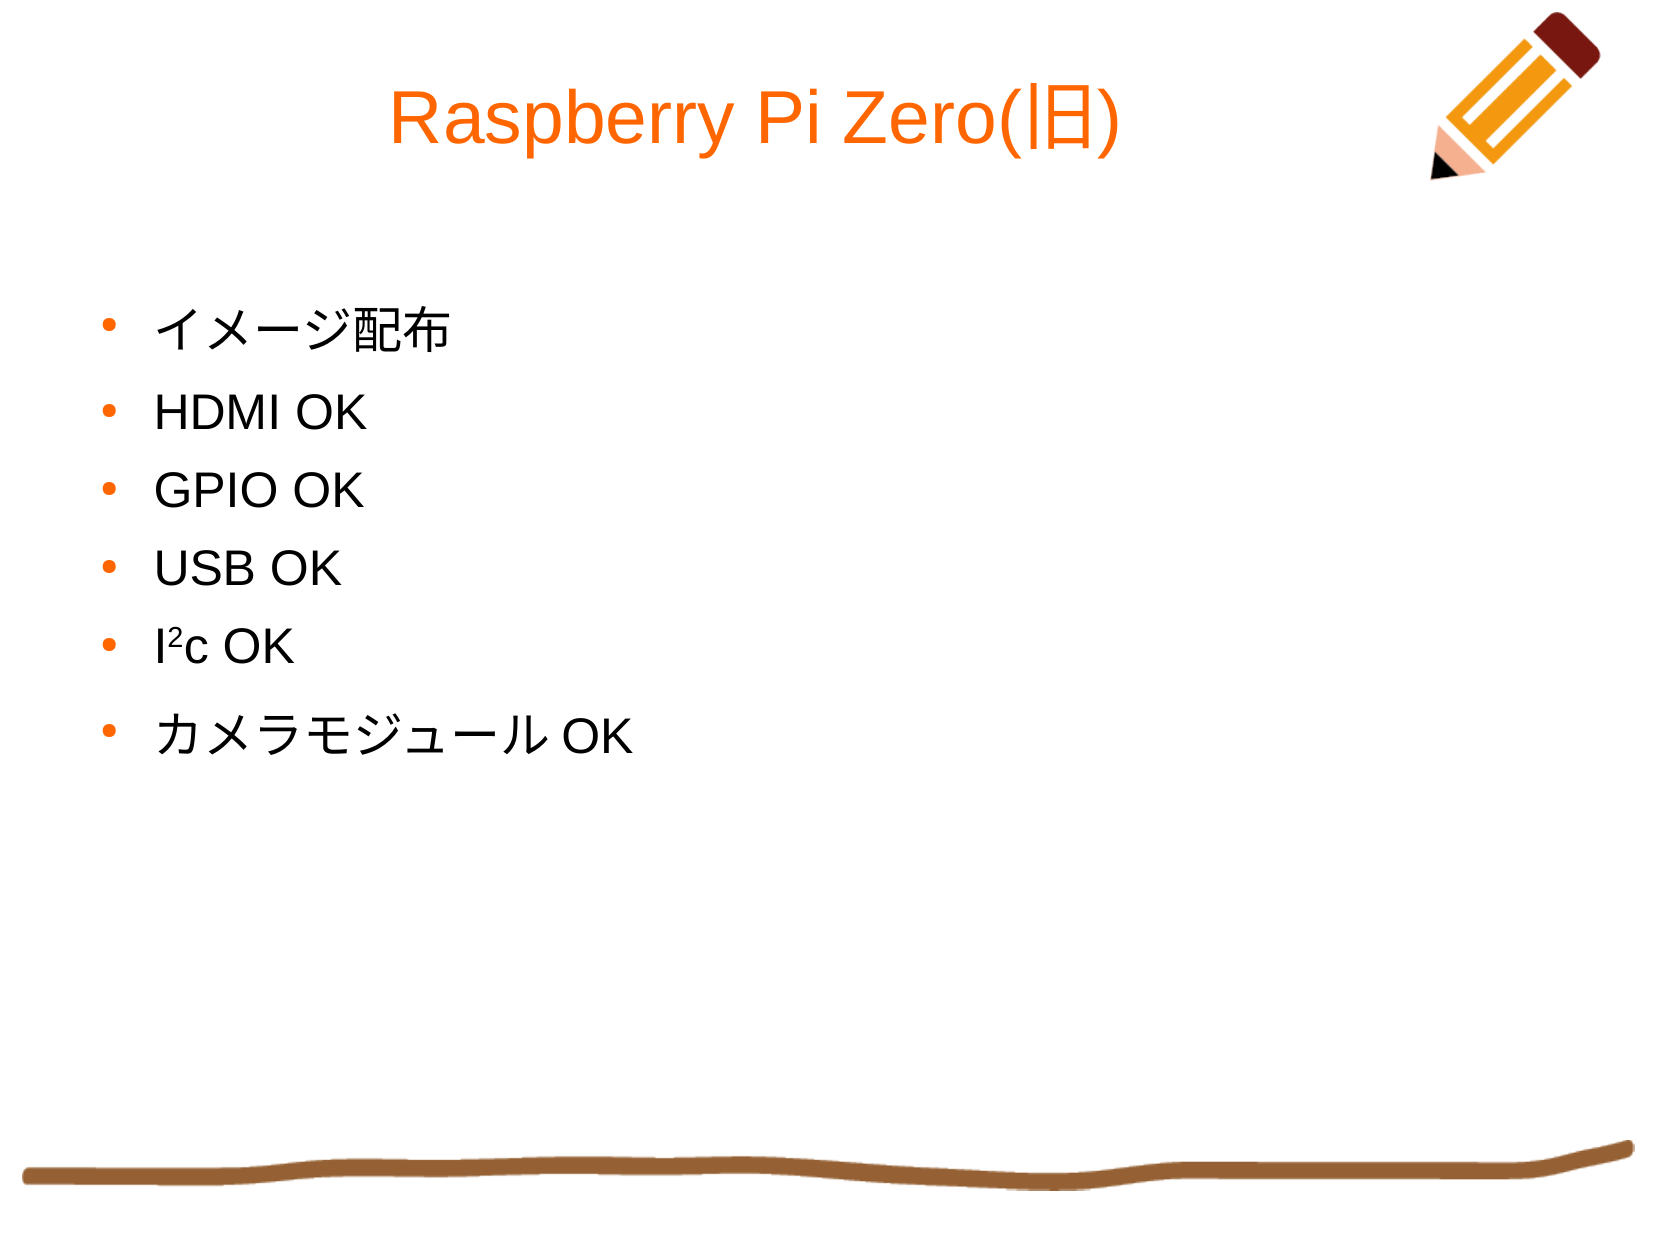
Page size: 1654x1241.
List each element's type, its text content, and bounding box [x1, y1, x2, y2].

picture [1430, 12, 1601, 181]
title Raspberry Pi Zero(旧) [82, 49, 1430, 172]
picture [22, 1140, 1635, 1191]
list イメージ配布 HDMI OK GPIO OK USB OK I2c OK カメラモジュール OK [82, 290, 1536, 1122]
